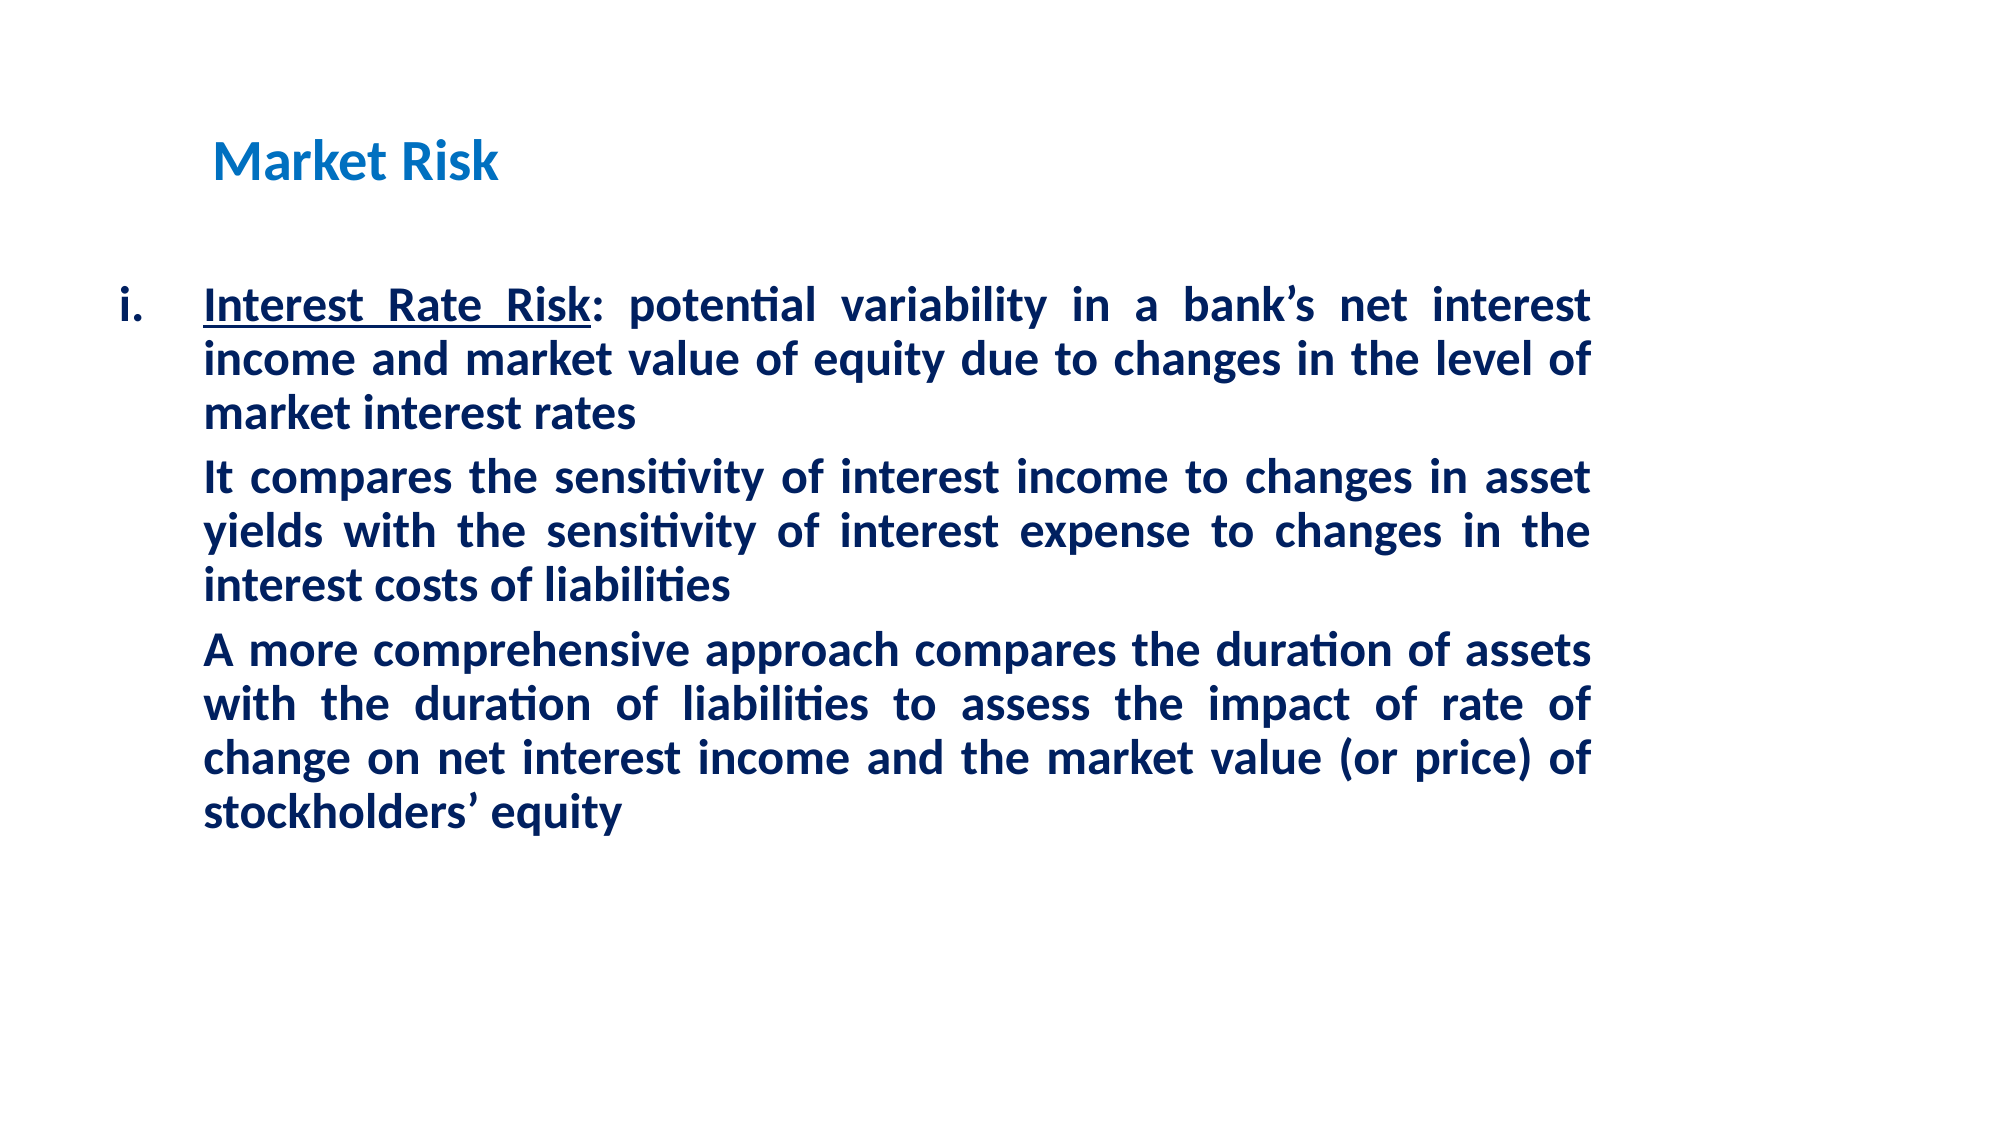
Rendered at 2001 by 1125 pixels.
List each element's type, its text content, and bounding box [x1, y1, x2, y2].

text_box Market Risk [197, 114, 1724, 200]
list Interest Rate Risk: potential variability in a bank’s net interest income and market value of equity due to changes in the level of market interest rates It compares the sensitivity of interest income to changes in asset yields with the sensitivity of interest expense to changes in the interest costs of liabilities A more comprehensive approach compares the duration of assets with the duration of liabilities to assess the impact of rate of change on net interest income and the market value (or price) of stockholders’ equity [28, 271, 1608, 866]
